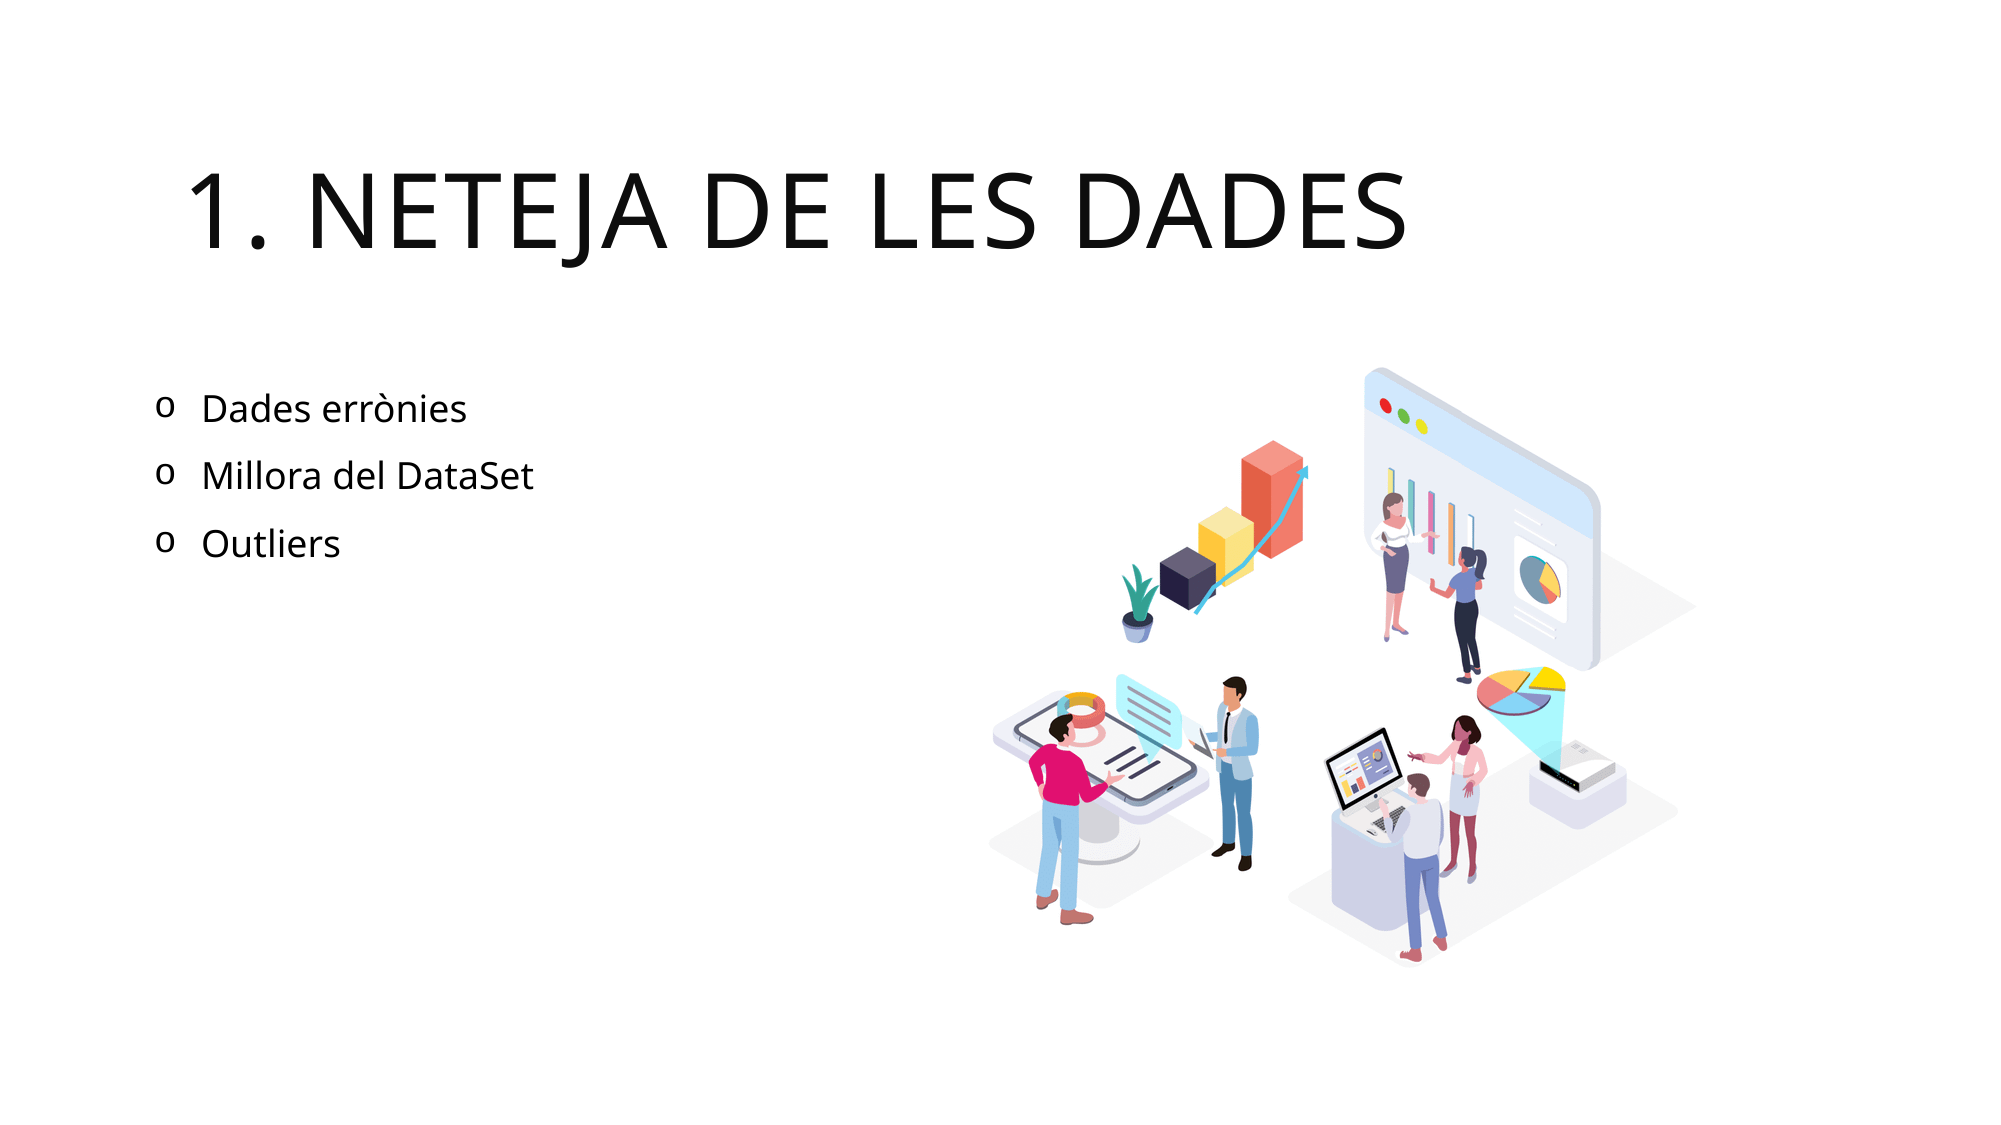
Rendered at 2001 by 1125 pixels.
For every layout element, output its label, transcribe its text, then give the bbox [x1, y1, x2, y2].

picture [745, 354, 1940, 980]
text_box Dades errònies Millora del DataSet Outliers [139, 354, 669, 567]
title 1. Neteja de les dades [168, 96, 1763, 343]
